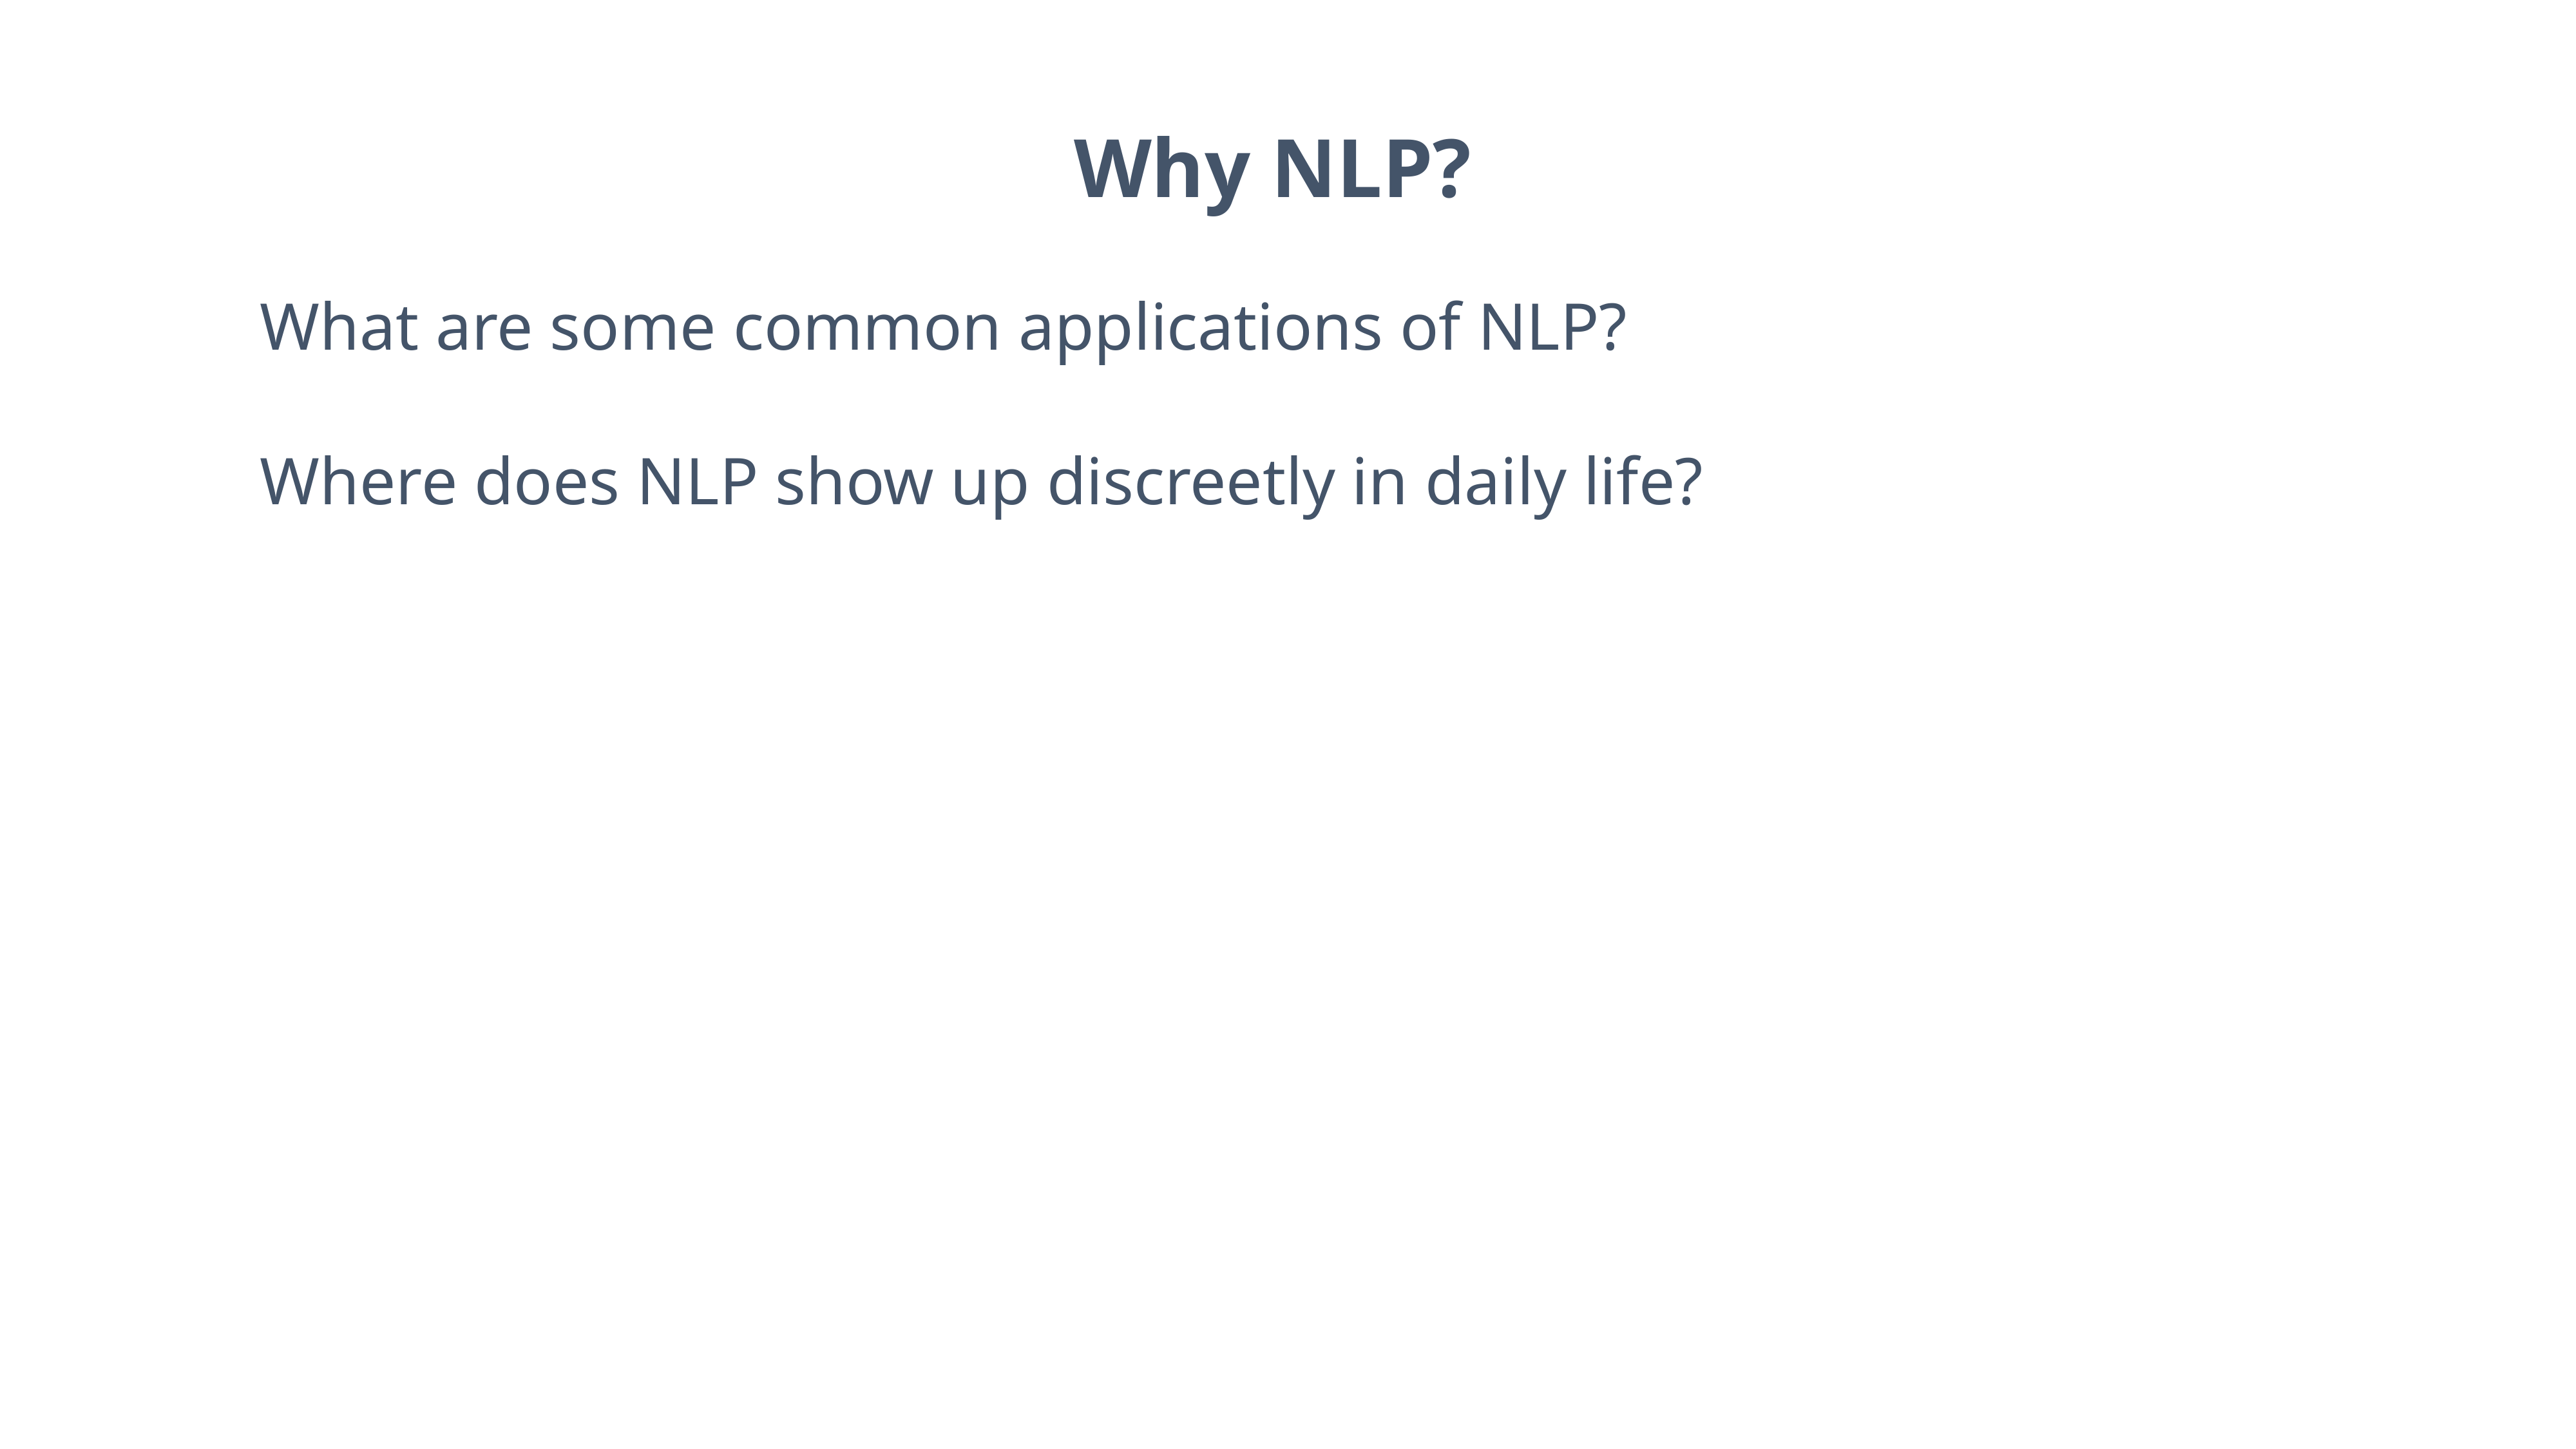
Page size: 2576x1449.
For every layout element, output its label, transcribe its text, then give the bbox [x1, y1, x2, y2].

text_box What are some common applications of NLP? Where does NLP show up discreetly in daily life? [250, 280, 2549, 522]
text_box Why NLP? [1064, 112, 1482, 219]
